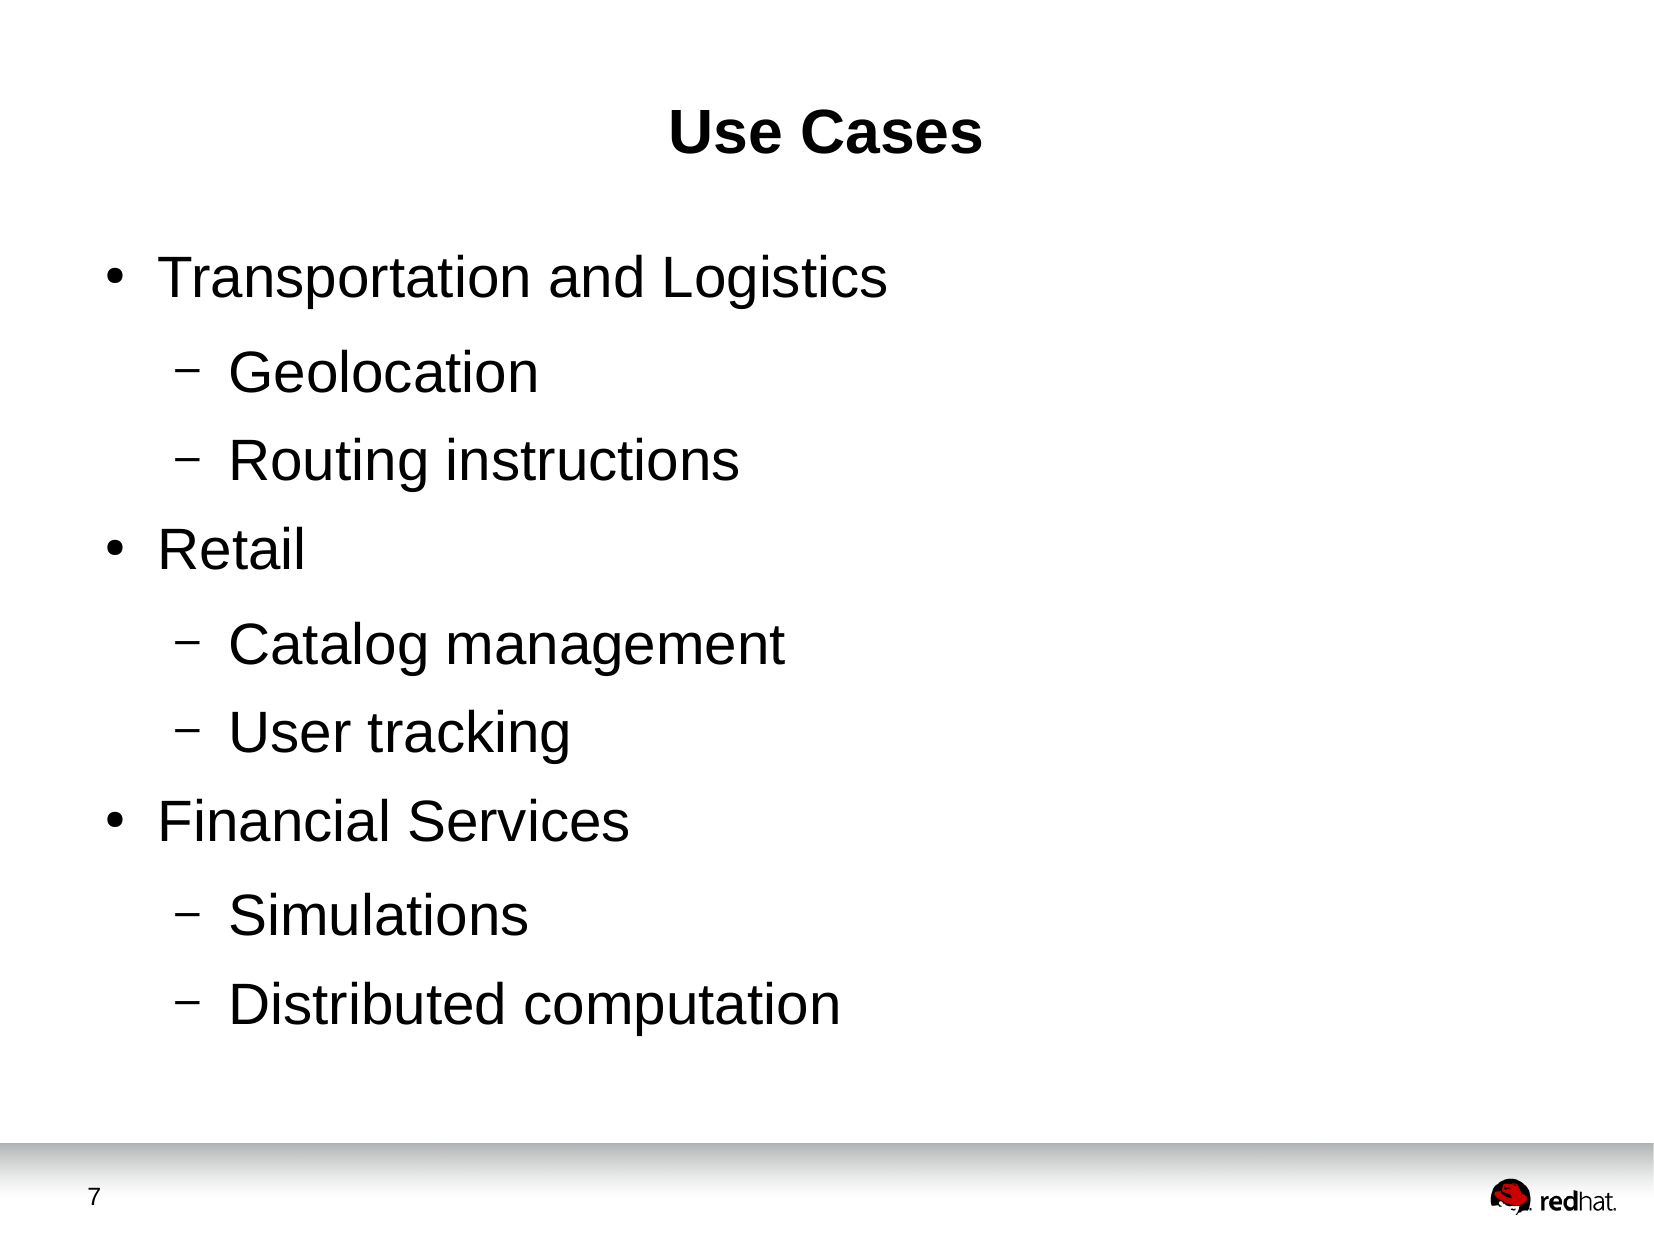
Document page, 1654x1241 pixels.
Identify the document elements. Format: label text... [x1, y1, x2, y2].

title Use Cases [82, 37, 1571, 226]
list Transportation and Logistics Geolocation Routing instructions Retail Catalog management User tracking Financial Services Simulations Distributed computation [86, 244, 1576, 1127]
picture [0, 1143, 1654, 1241]
